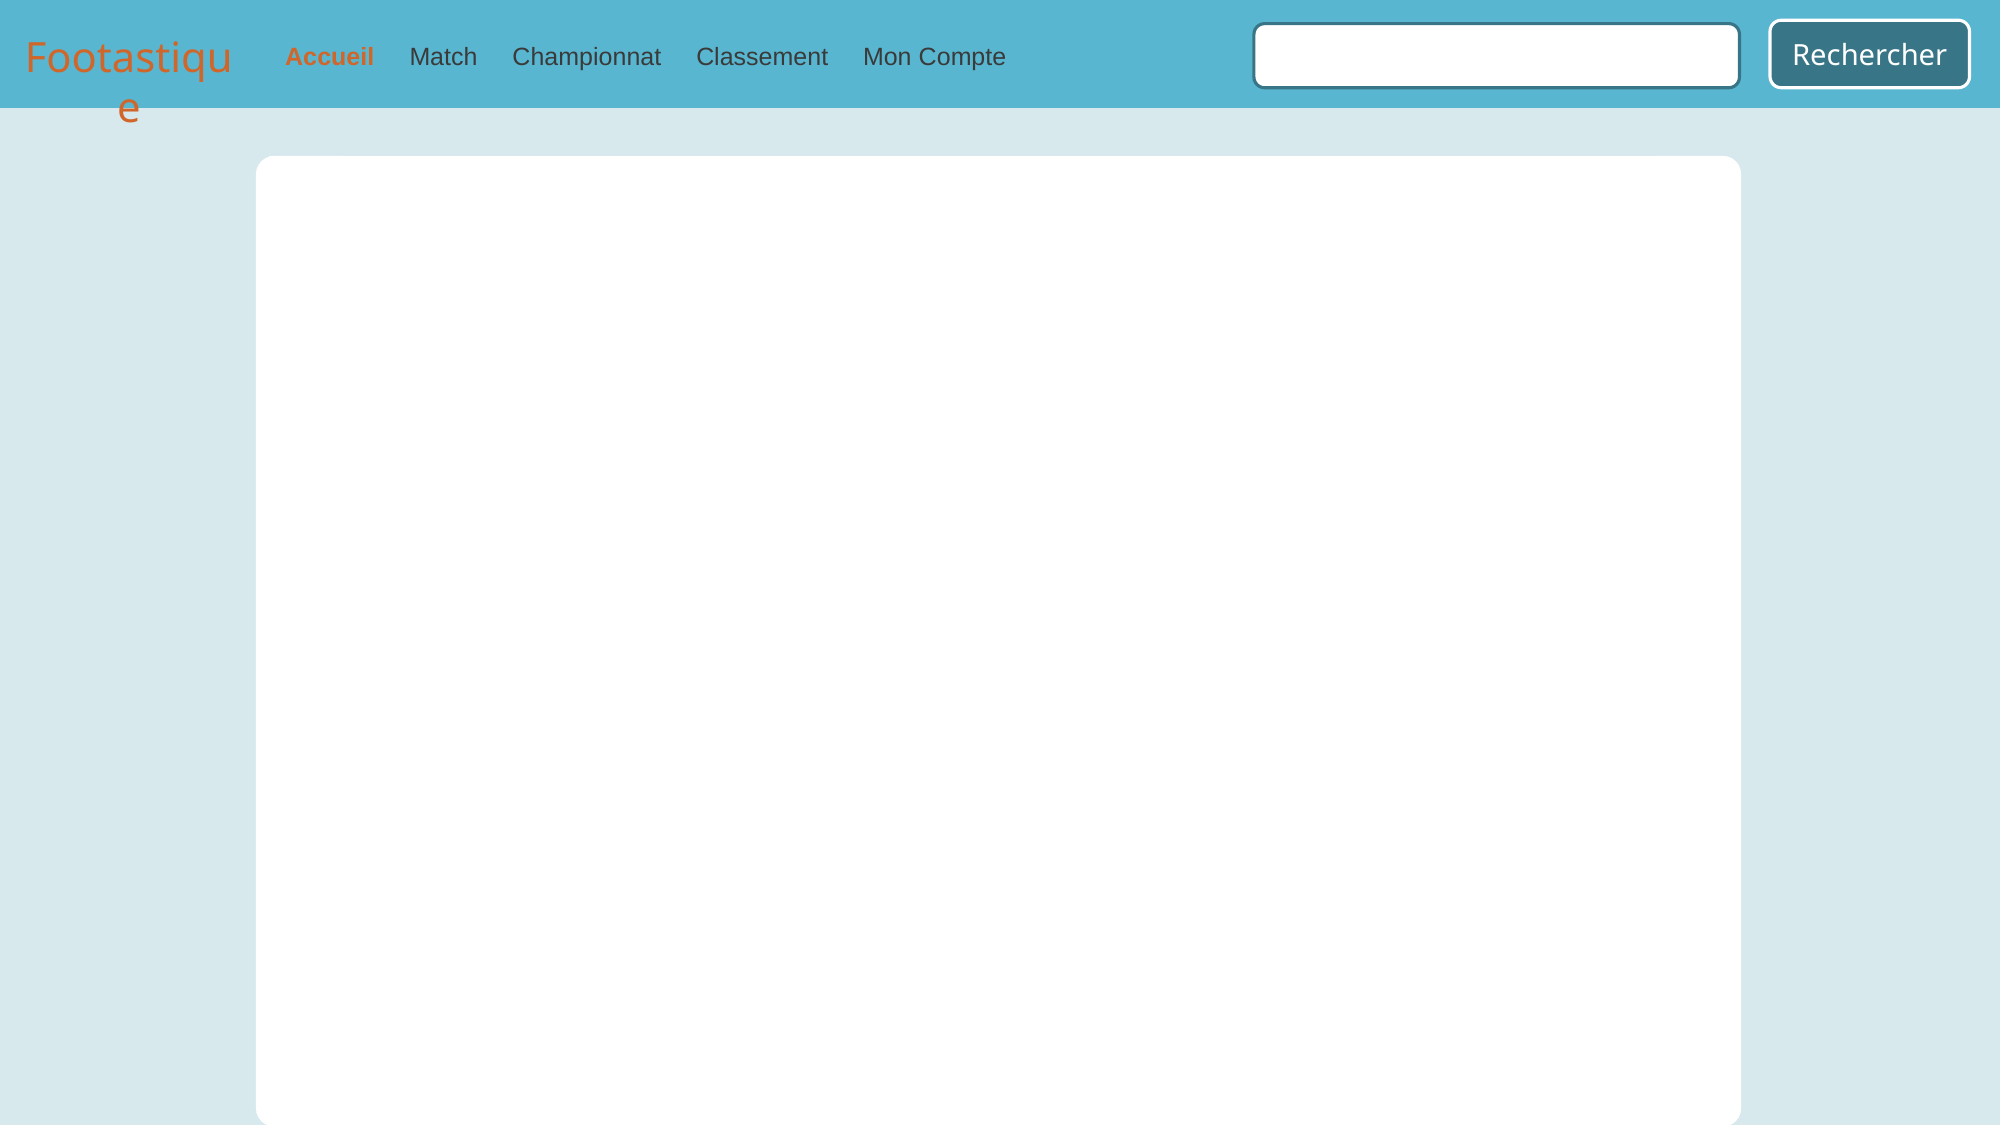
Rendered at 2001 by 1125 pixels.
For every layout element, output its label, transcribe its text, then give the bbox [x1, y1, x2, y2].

text_box Rechercher [1770, 20, 1970, 88]
text_box Accueil Match Championnat Classement Mon Compte [270, 33, 1222, 79]
text_box Footastique [0, 23, 258, 90]
text_box [0, 0, 2000, 1125]
